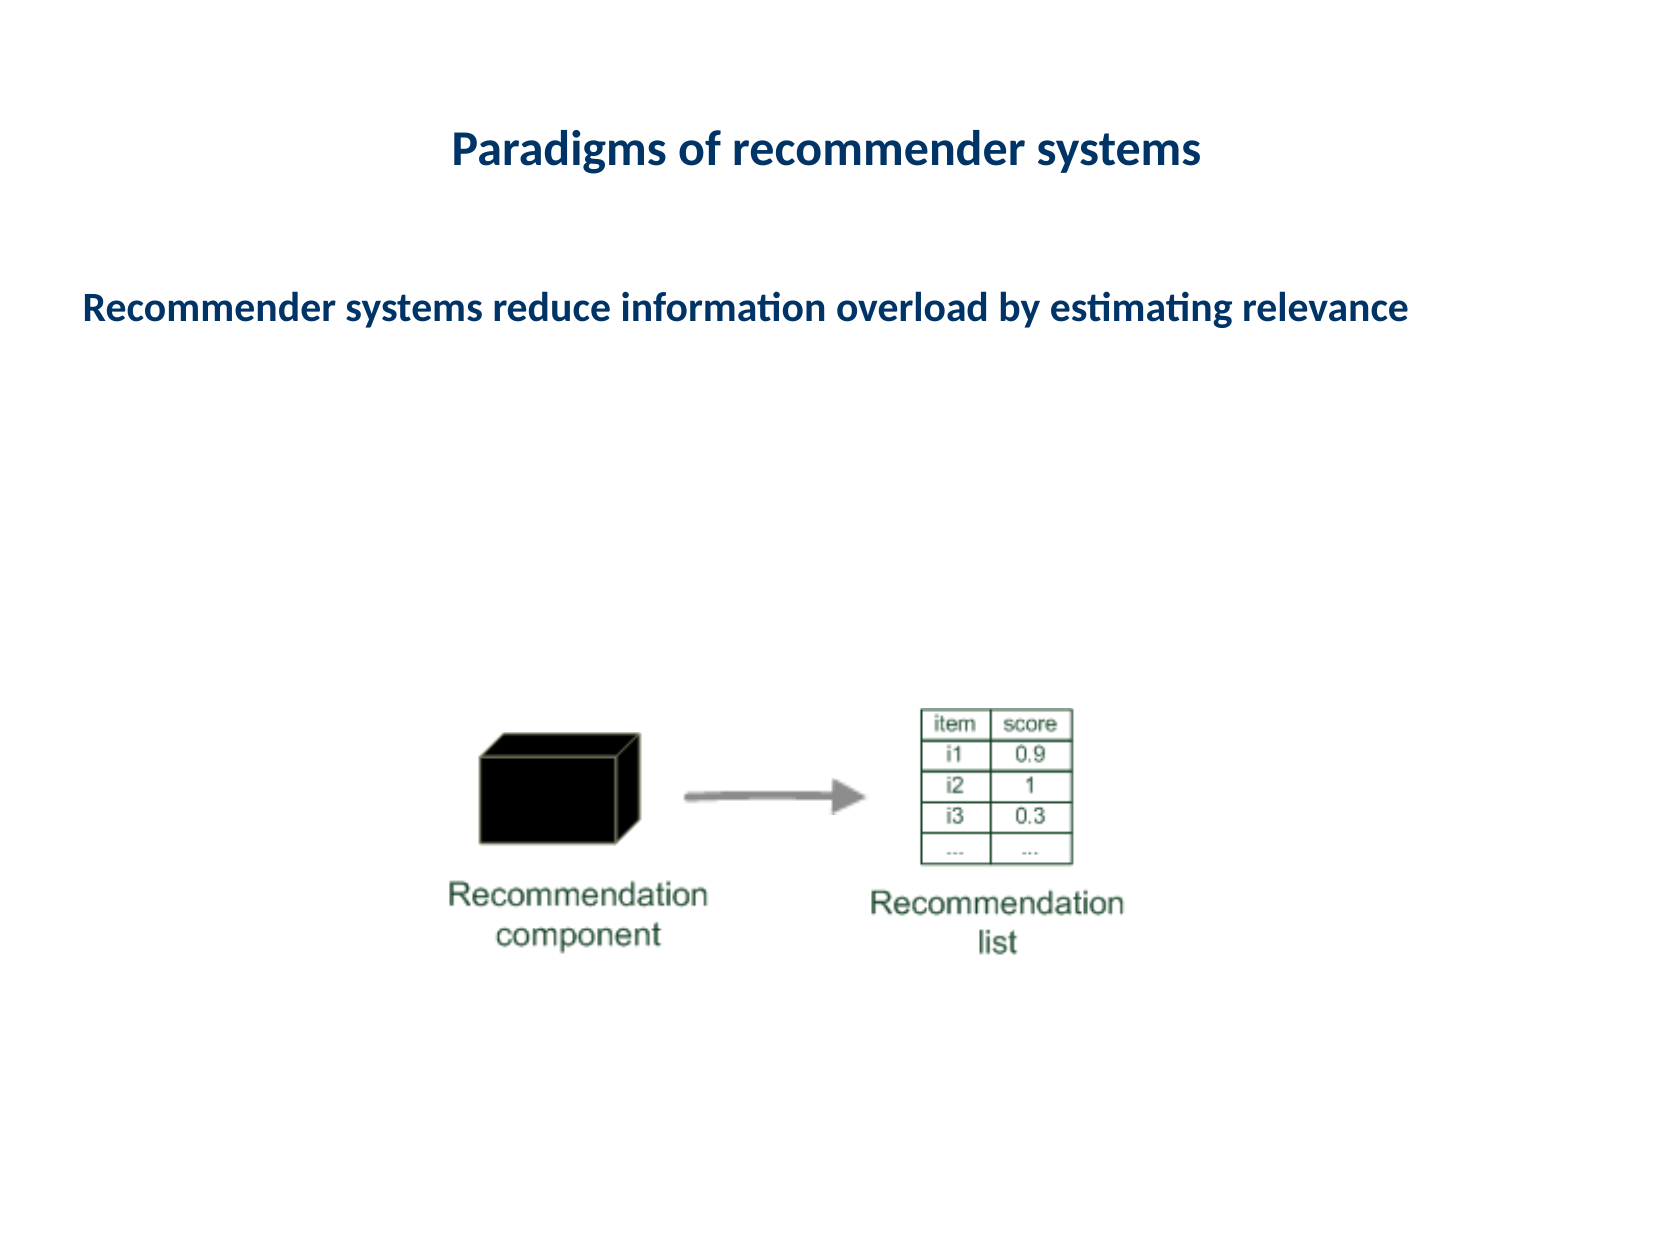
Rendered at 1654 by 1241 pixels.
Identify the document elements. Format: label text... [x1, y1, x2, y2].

list Recommender systems reduce information overload by estimating relevance [82, 290, 1571, 1010]
picture [448, 732, 869, 956]
picture [870, 708, 1135, 963]
title Paradigms of recommender systems [82, 49, 1571, 257]
